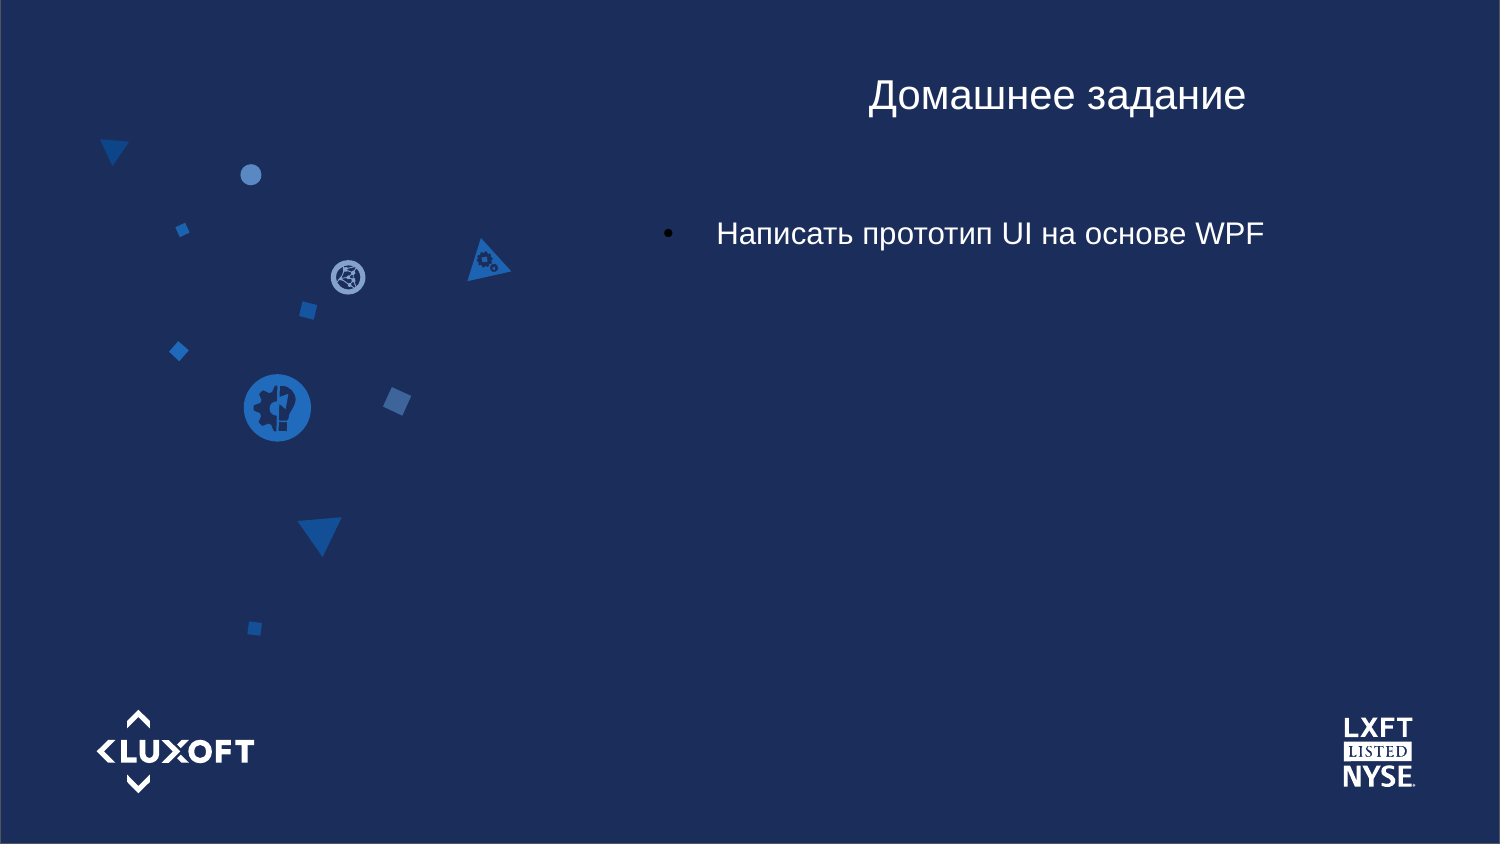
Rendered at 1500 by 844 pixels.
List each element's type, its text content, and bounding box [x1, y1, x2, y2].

list Написать прототип UI на основе WPF [645, 141, 1458, 697]
title Домашнее задание [868, 23, 1335, 141]
